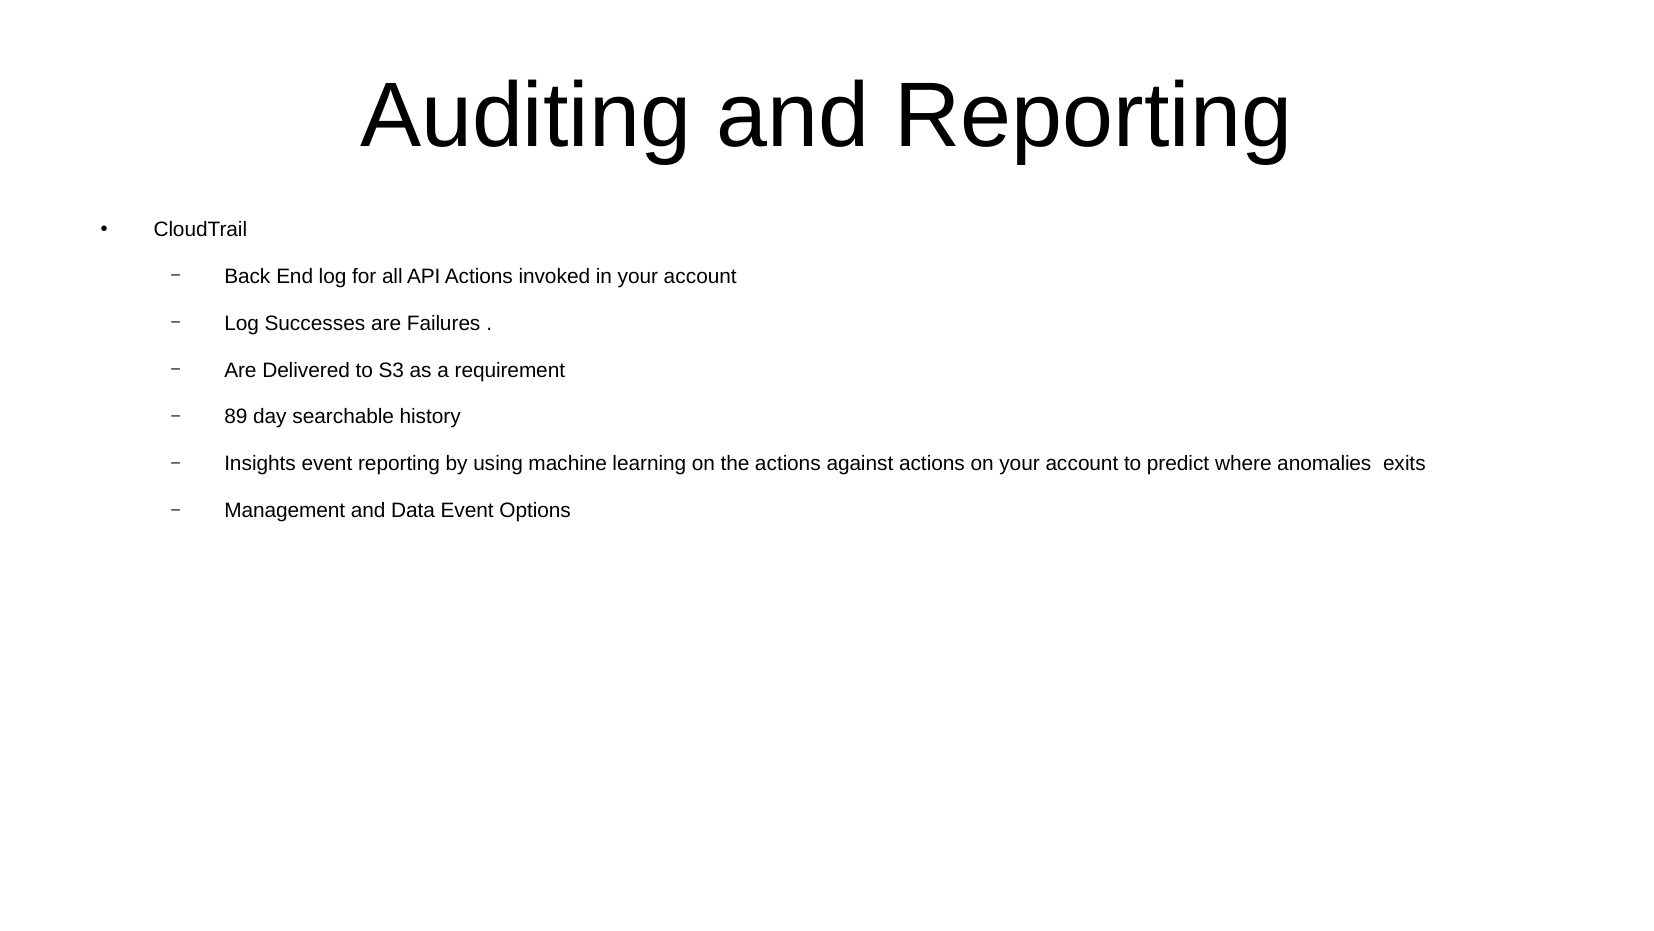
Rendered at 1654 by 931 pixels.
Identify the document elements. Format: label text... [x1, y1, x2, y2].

title Auditing and Reporting [82, 37, 1571, 193]
list CloudTrail Back End log for all API Actions invoked in your account Log Successes are Failures . Are Delivered to S3 as a requirement 89 day searchable history Insights event reporting by using machine learning on the actions against actions on your account to predict where anomalies exits Management and Data Event Options [82, 217, 1571, 758]
